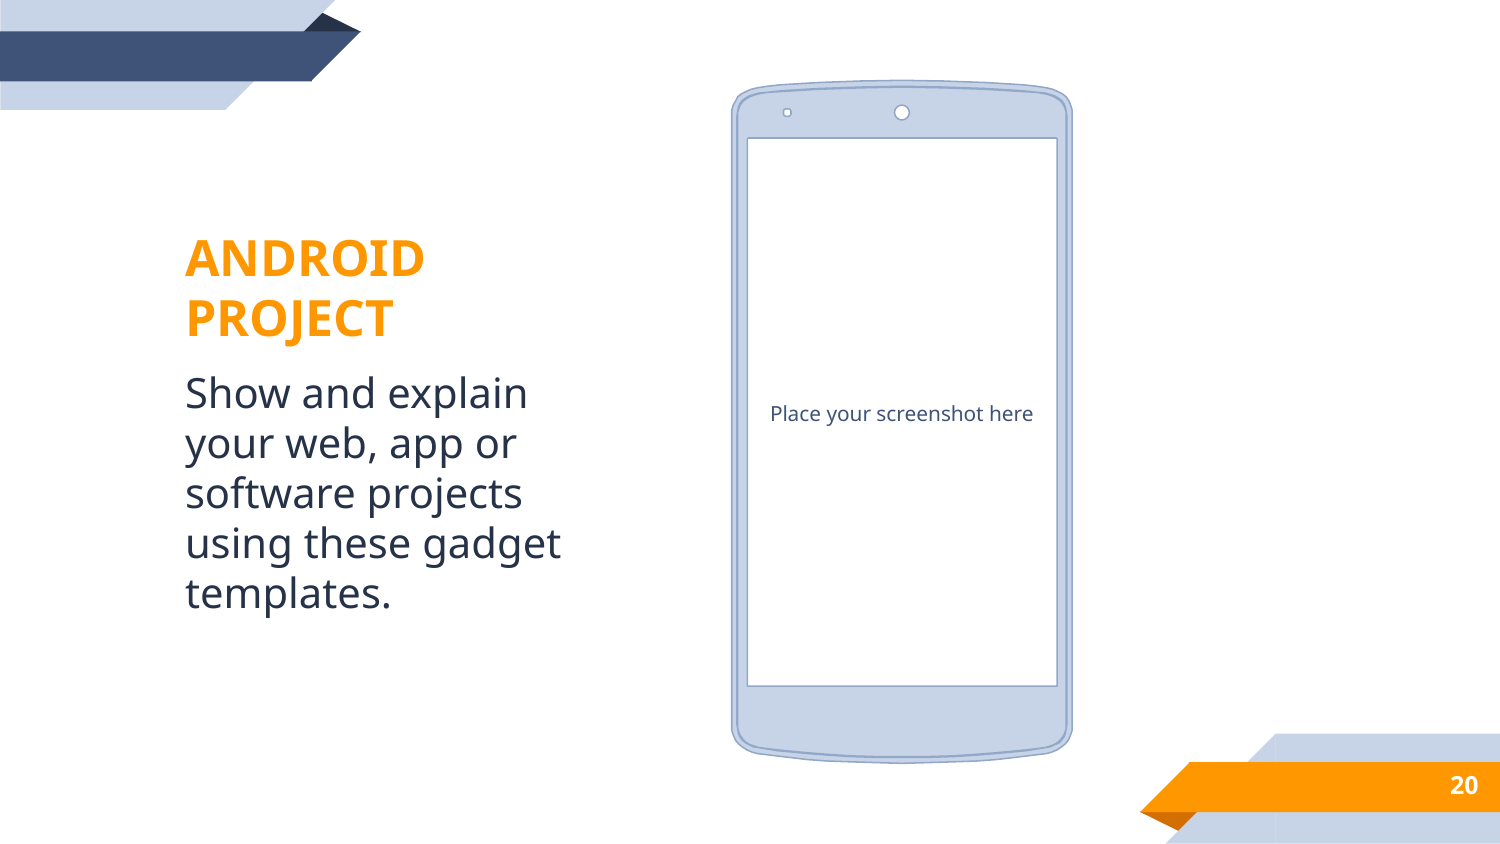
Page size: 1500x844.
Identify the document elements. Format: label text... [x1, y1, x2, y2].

list ANDROID PROJECT Show and explain your web, app or software projects using these gadget templates. [170, 200, 632, 644]
slide_number <número> [1249, 760, 1494, 813]
text_box [731, 80, 1073, 764]
text_box Place your screenshot here [747, 137, 1057, 689]
